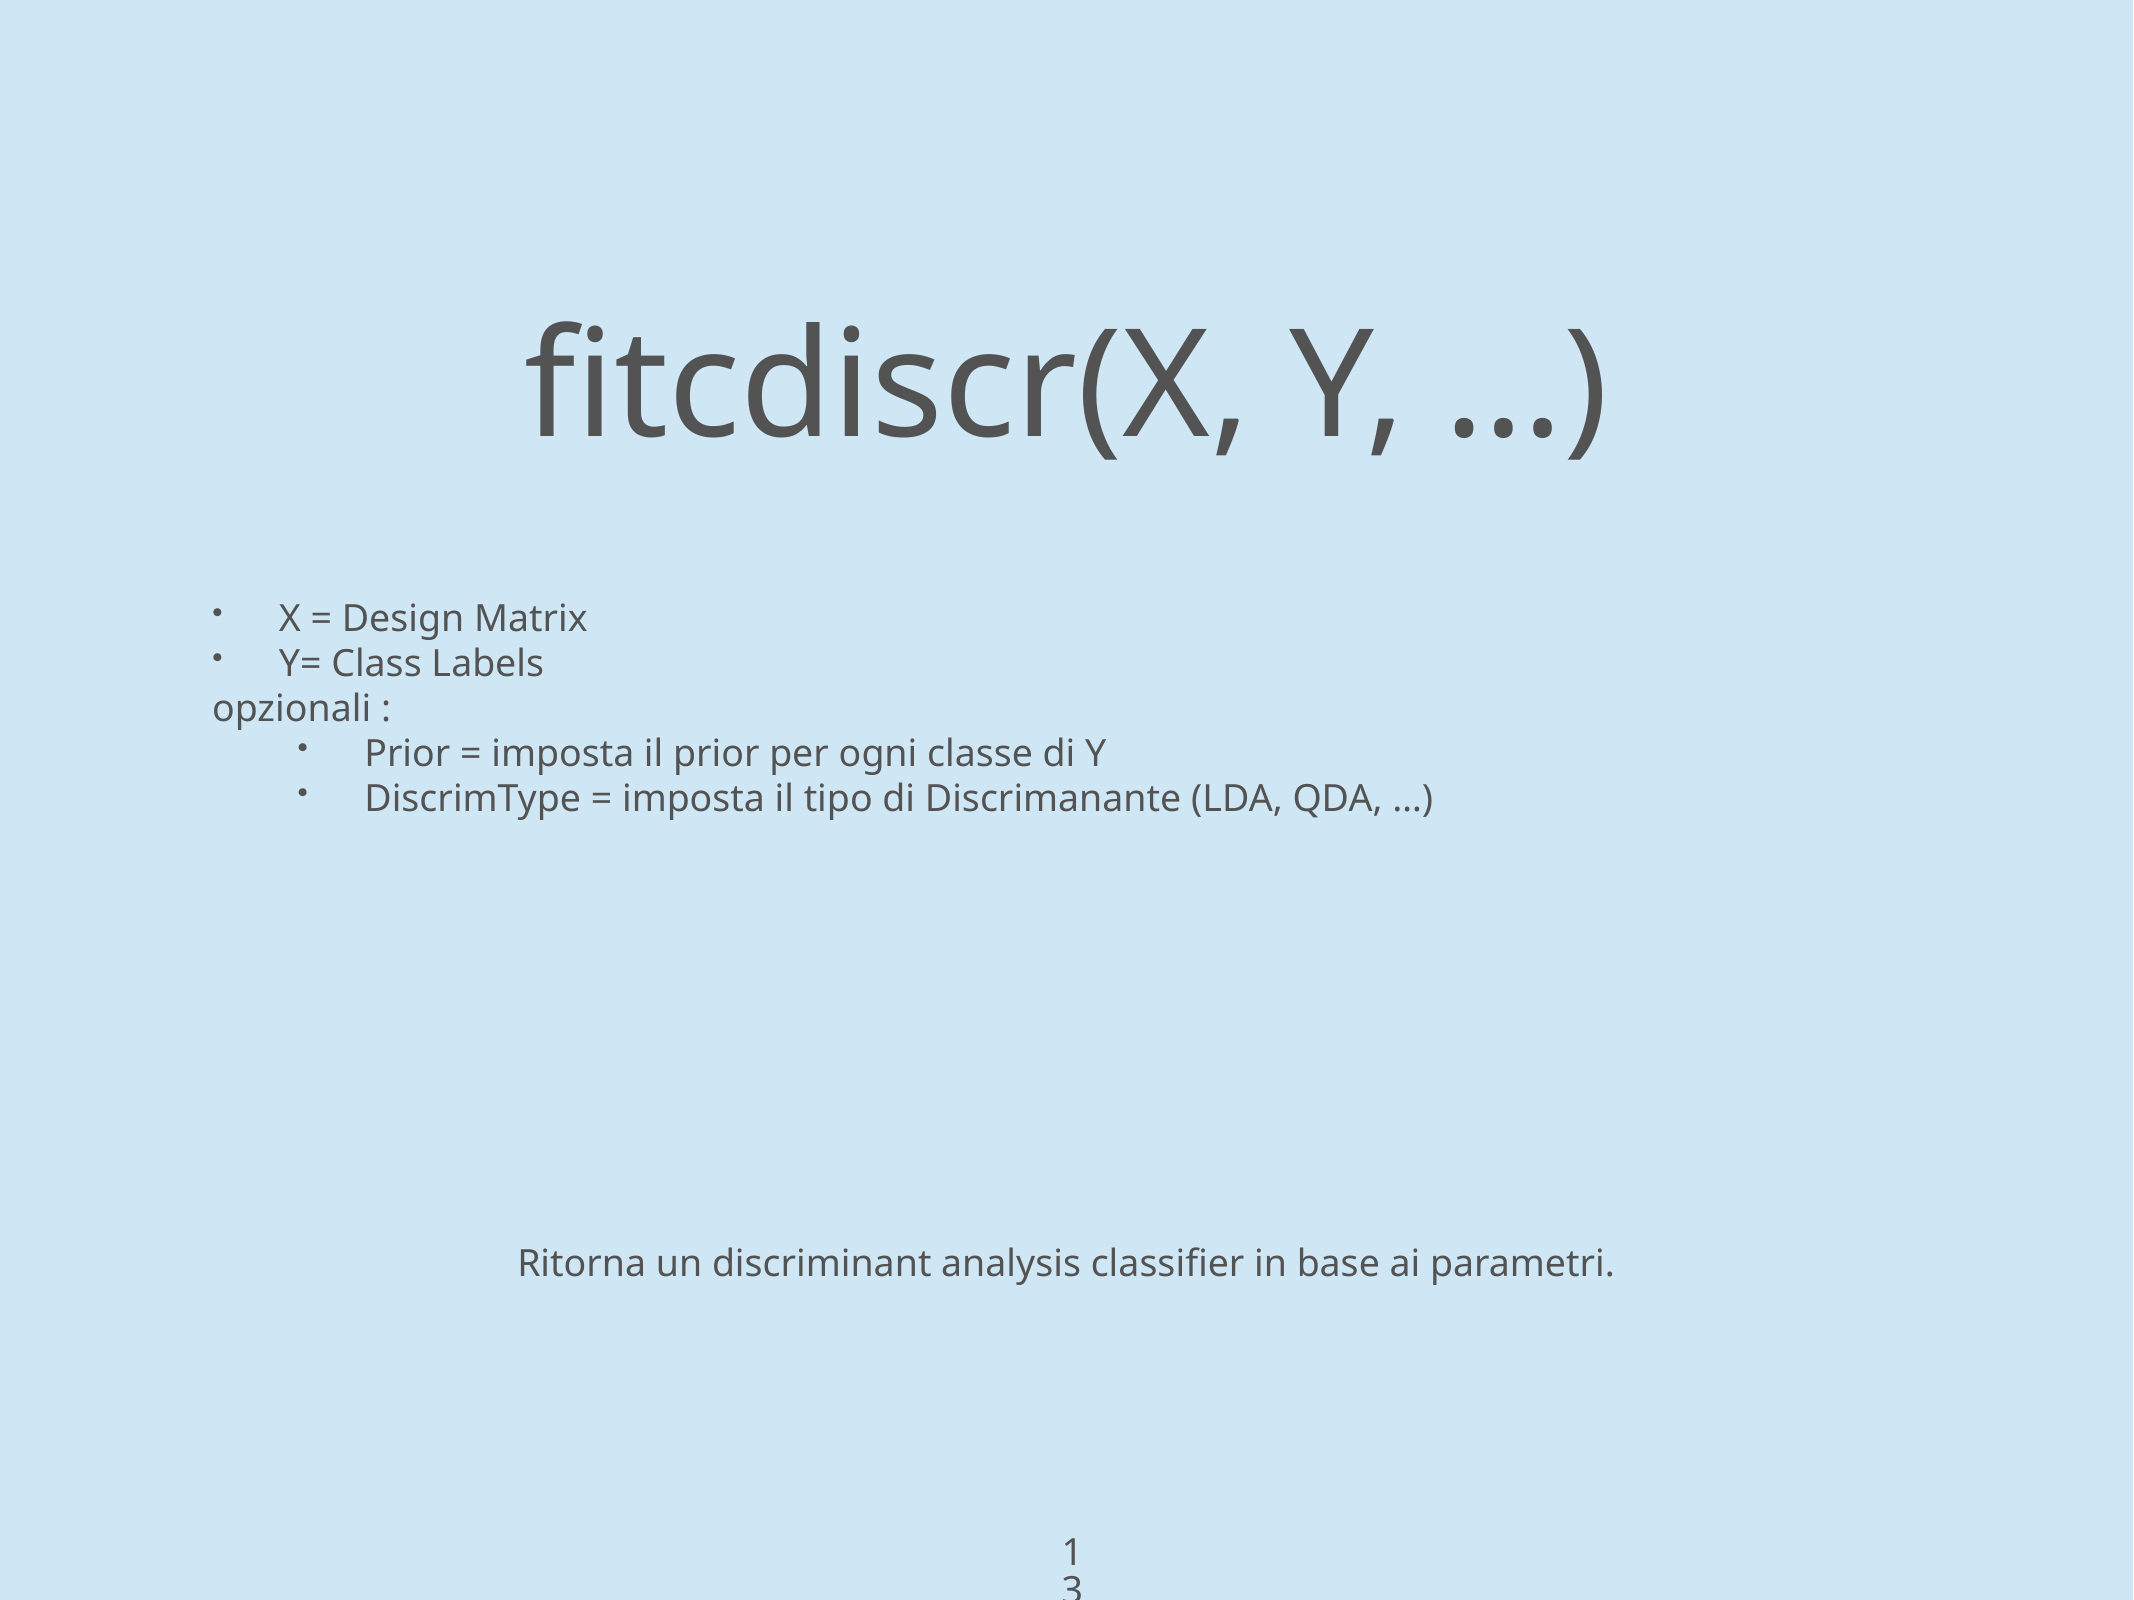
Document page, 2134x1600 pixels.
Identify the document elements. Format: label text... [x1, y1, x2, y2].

text_box X = Design Matrix Y= Class Labels opzionali : Prior = imposta il prior per ogni classe di Y DiscrimType = imposta il tipo di Discrimanante (LDA, QDA, …) [203, 585, 1930, 828]
slide_number <numero> [1046, 1520, 1085, 1580]
title fitcdiscr(X, Y, …) [58, 110, 2075, 642]
text_box Ritorna un discriminant analysis classifier in base ai parametri. [223, 1230, 1910, 1292]
